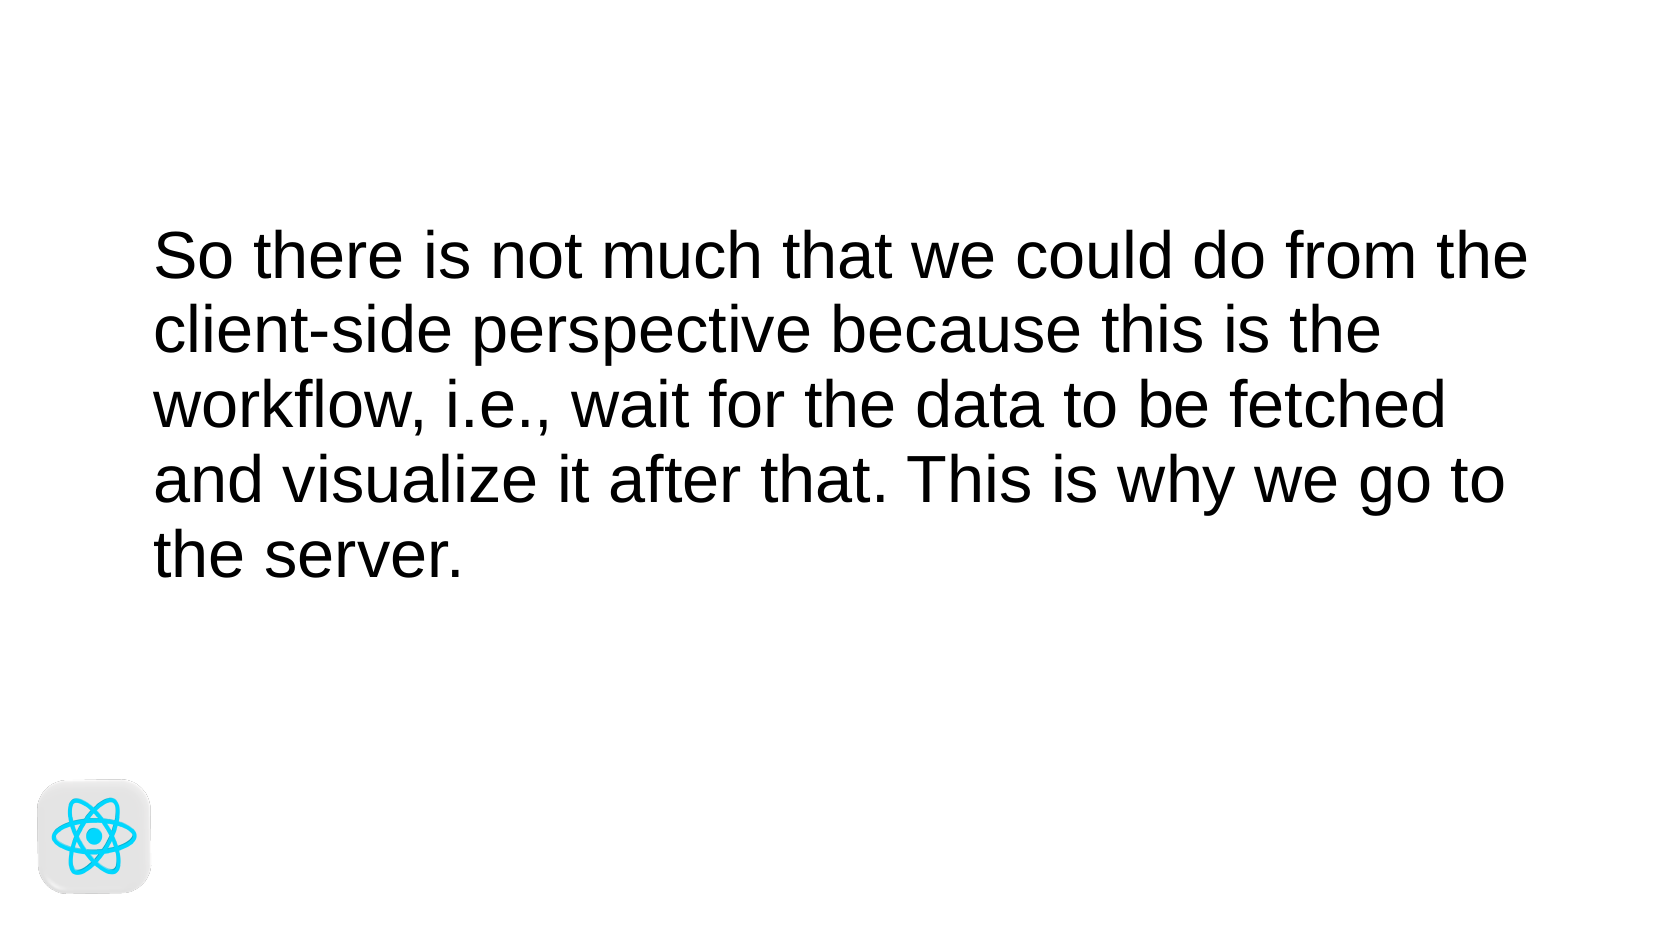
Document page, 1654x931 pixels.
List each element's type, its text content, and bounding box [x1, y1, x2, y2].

list So there is not much that we could do from the client-side perspective because this is the workflow, i.e., wait for the data to be fetched and visualize it after that. This is why we go to the server. [82, 217, 1571, 758]
picture [0, 742, 188, 931]
